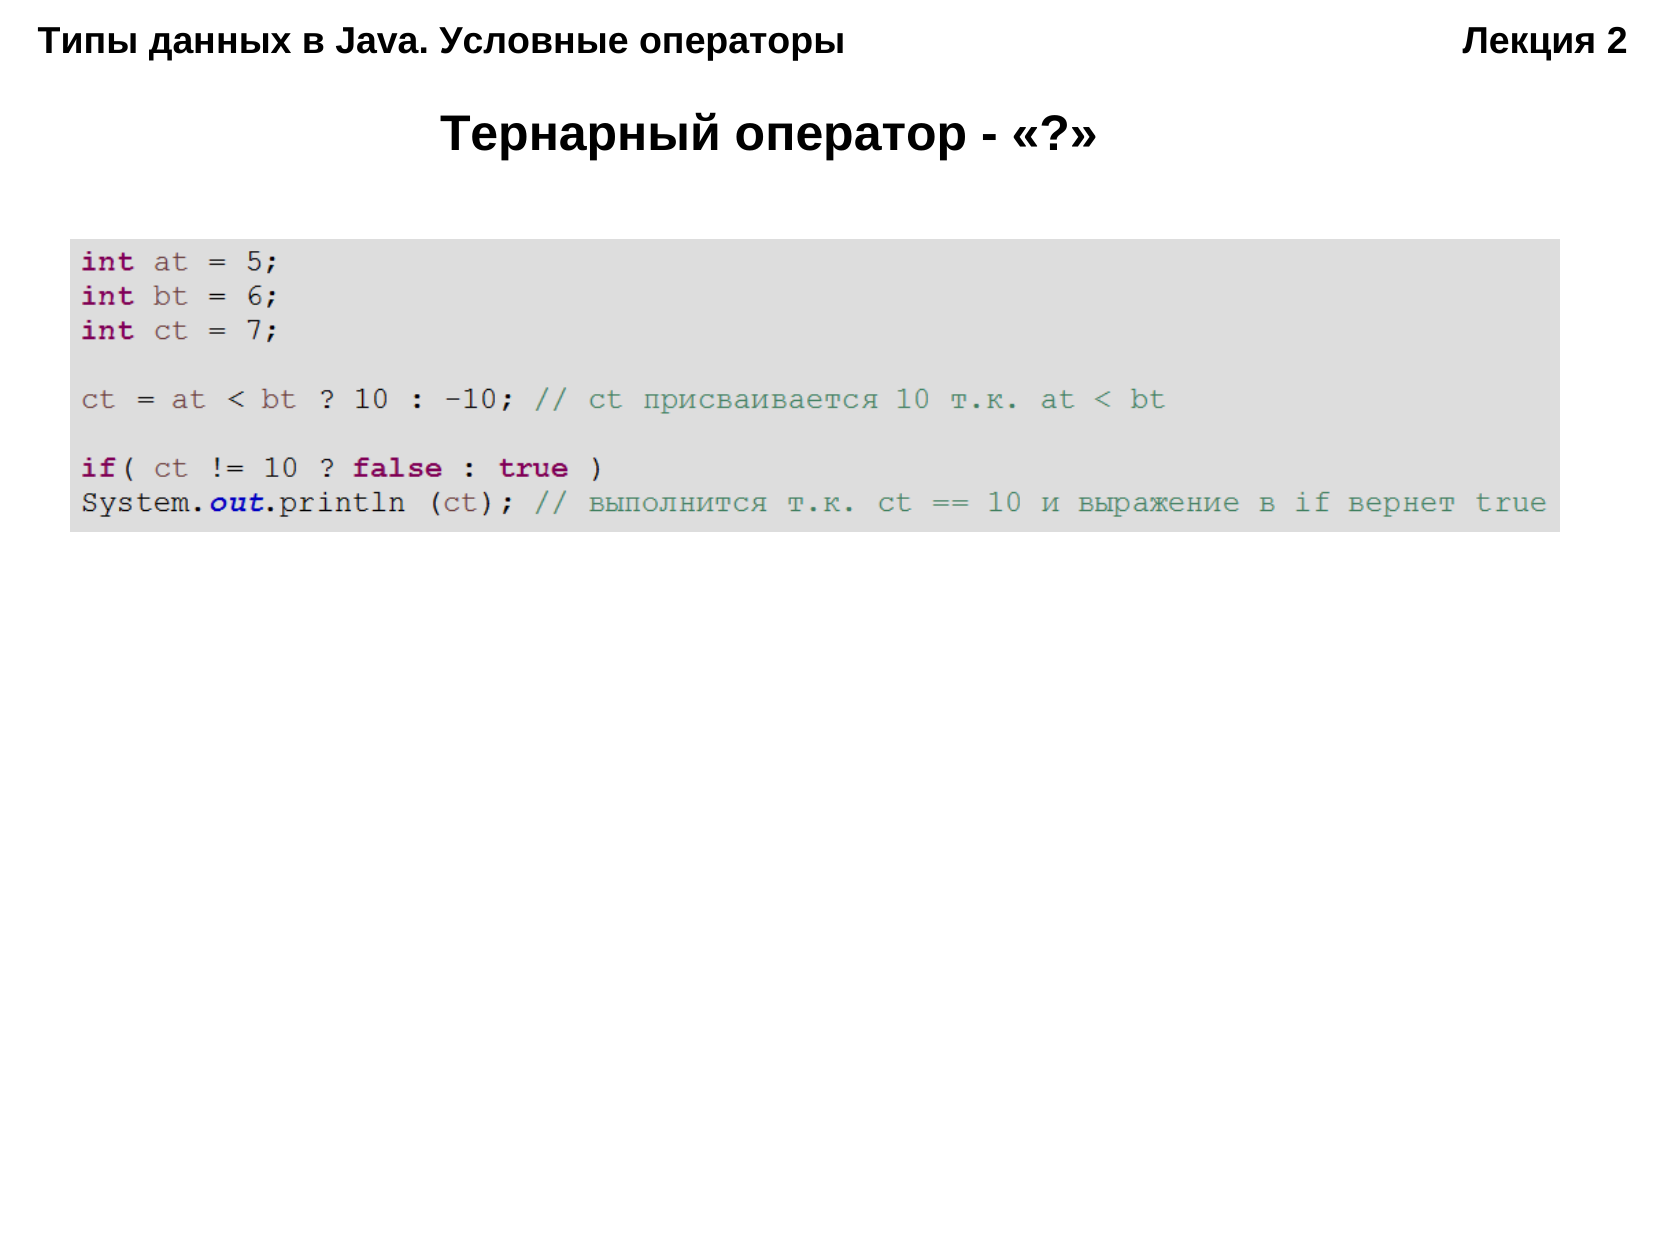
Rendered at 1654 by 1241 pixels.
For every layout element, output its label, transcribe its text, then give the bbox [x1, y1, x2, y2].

picture [70, 239, 1560, 532]
text_box Тернарный оператор - «?» [425, 98, 1170, 178]
text_box Типы данных в Java. Условные операторы Лекция 2 [35, 24, 1630, 96]
